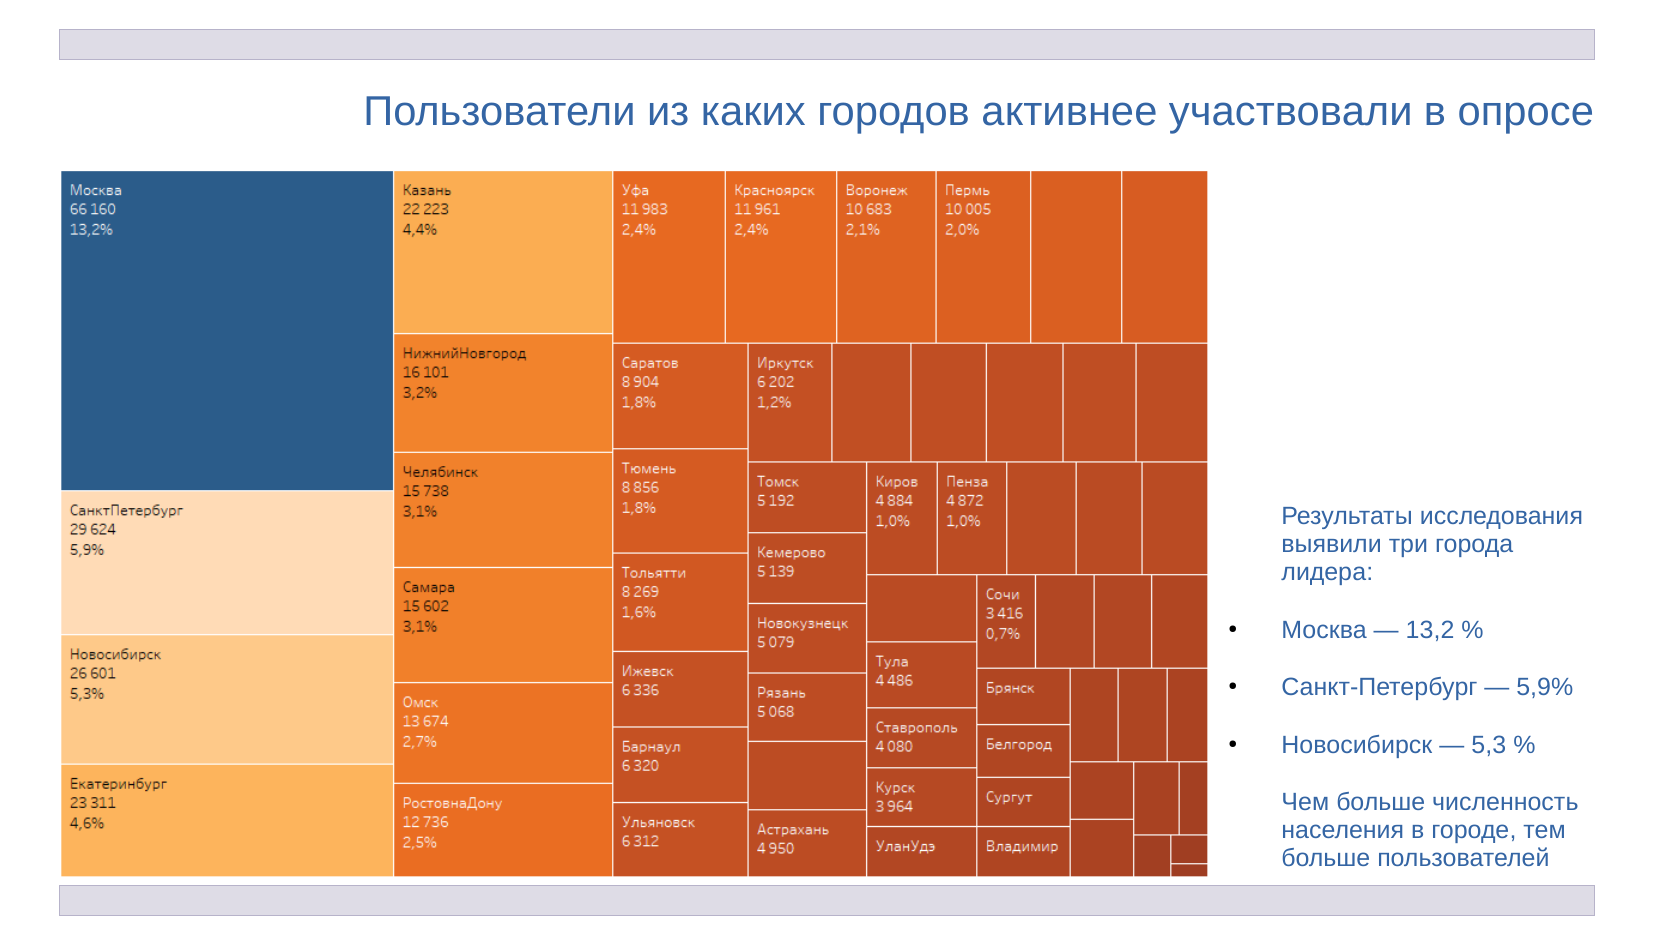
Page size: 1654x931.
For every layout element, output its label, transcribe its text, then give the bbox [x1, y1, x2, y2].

text_box [59, 885, 1595, 916]
list Результаты исследования выявили три города лидера: Москва — 13,2 % Санкт-Петербург — 5,9% Новосибирск — 5,3 % Чем больше численность населения в городе, тем больше пользователей [1210, 501, 1595, 885]
title Пользователи из каких городов активнее участвовали в опросе [106, 73, 1595, 148]
picture [59, 164, 1211, 880]
text_box [59, 29, 1595, 60]
